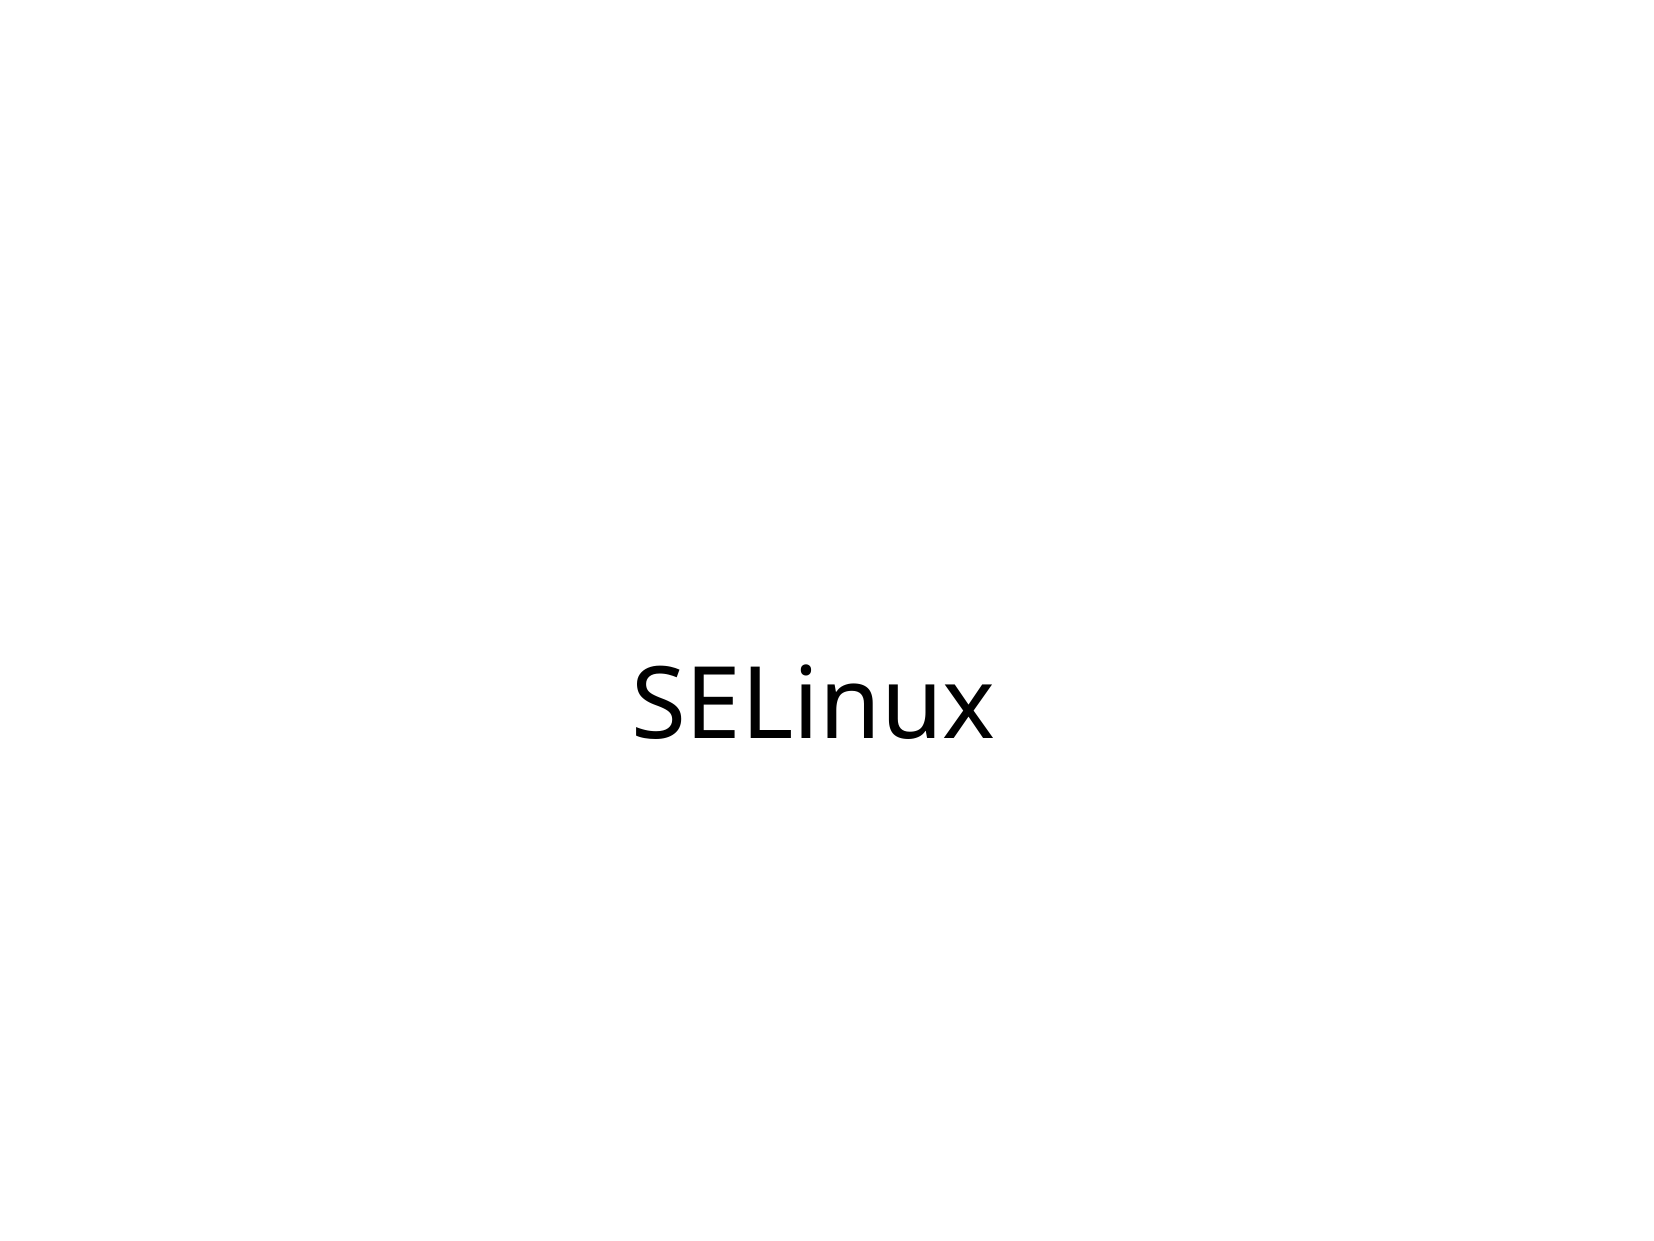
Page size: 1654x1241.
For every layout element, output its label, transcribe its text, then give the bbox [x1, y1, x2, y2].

subtitle SELinux [82, 290, 1571, 1109]
